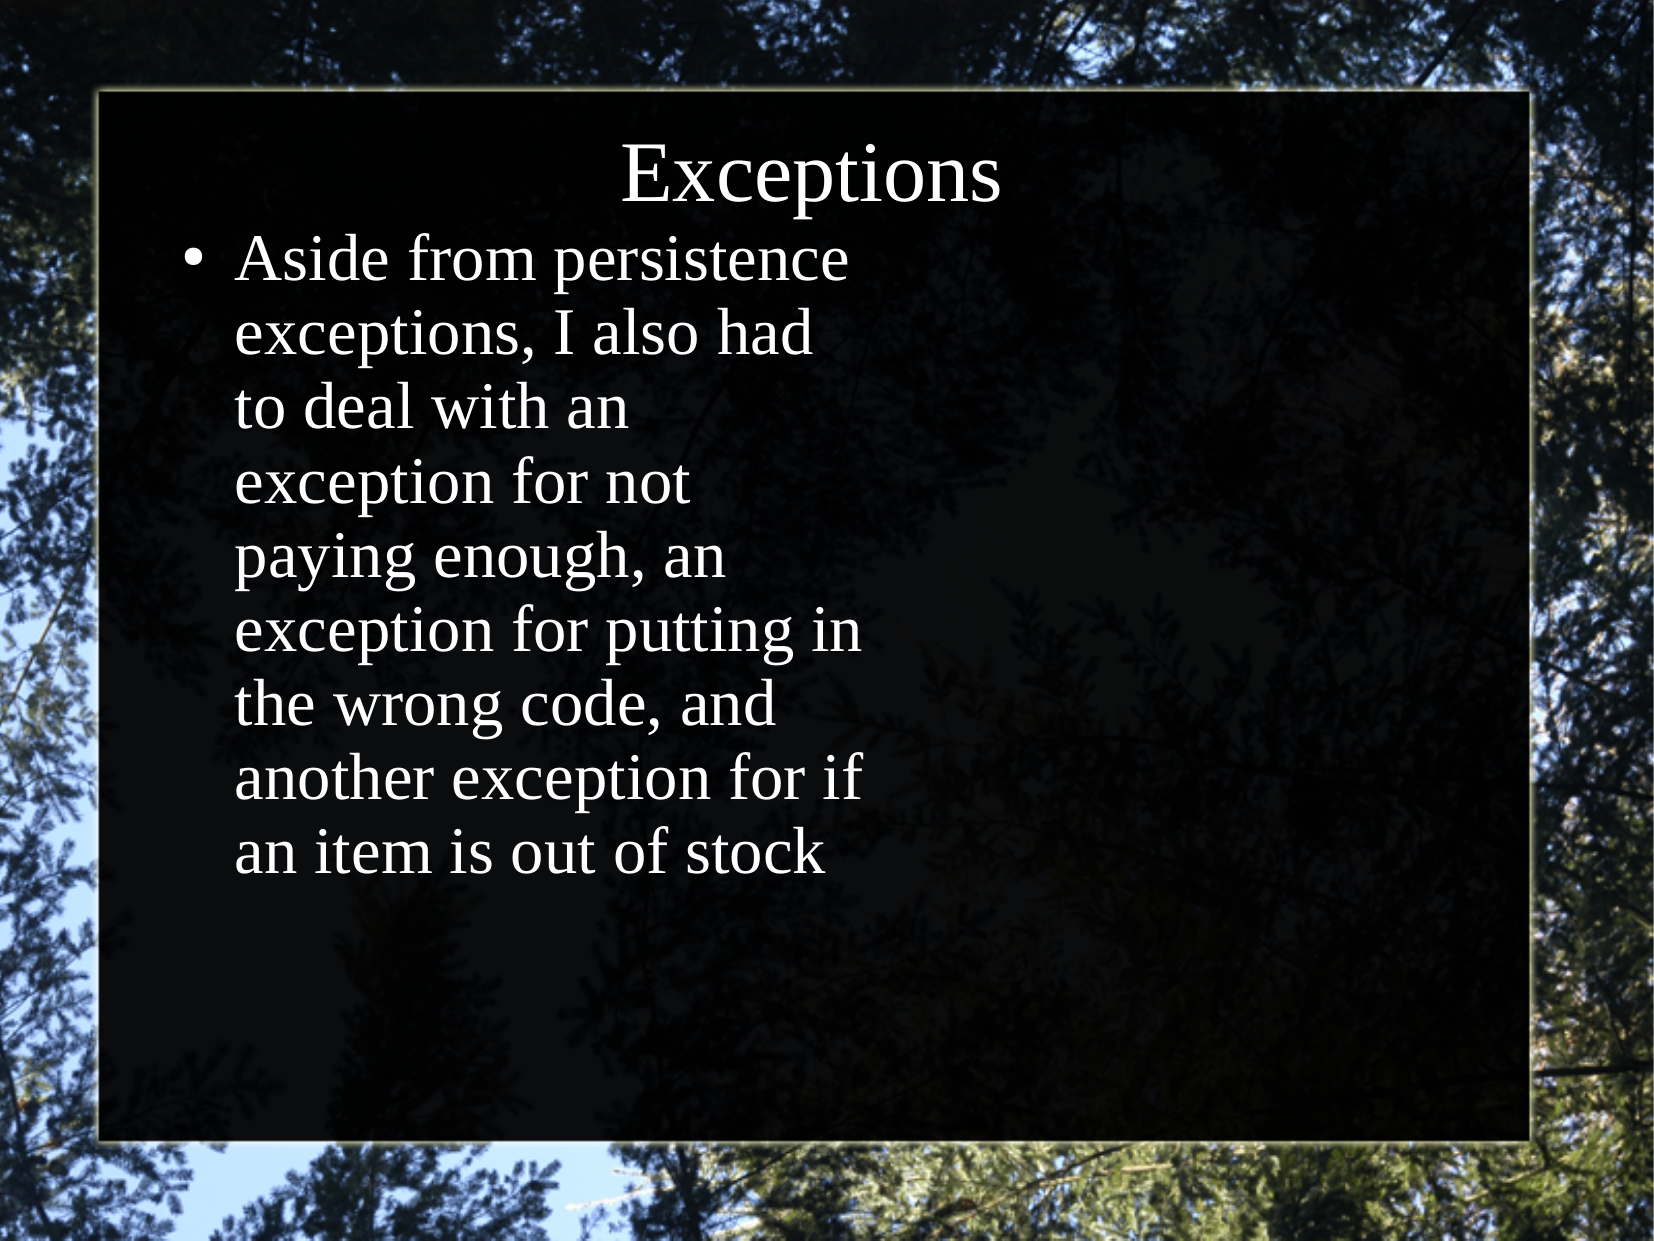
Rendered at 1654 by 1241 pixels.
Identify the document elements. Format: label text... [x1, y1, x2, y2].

title Exceptions [88, 88, 1536, 257]
picture [0, 0, 1654, 1241]
list Aside from persistence exceptions, I also had to deal with an exception for not paying enough, an exception for putting in the wrong code, and another exception for if an item is out of stock [163, 221, 871, 1096]
